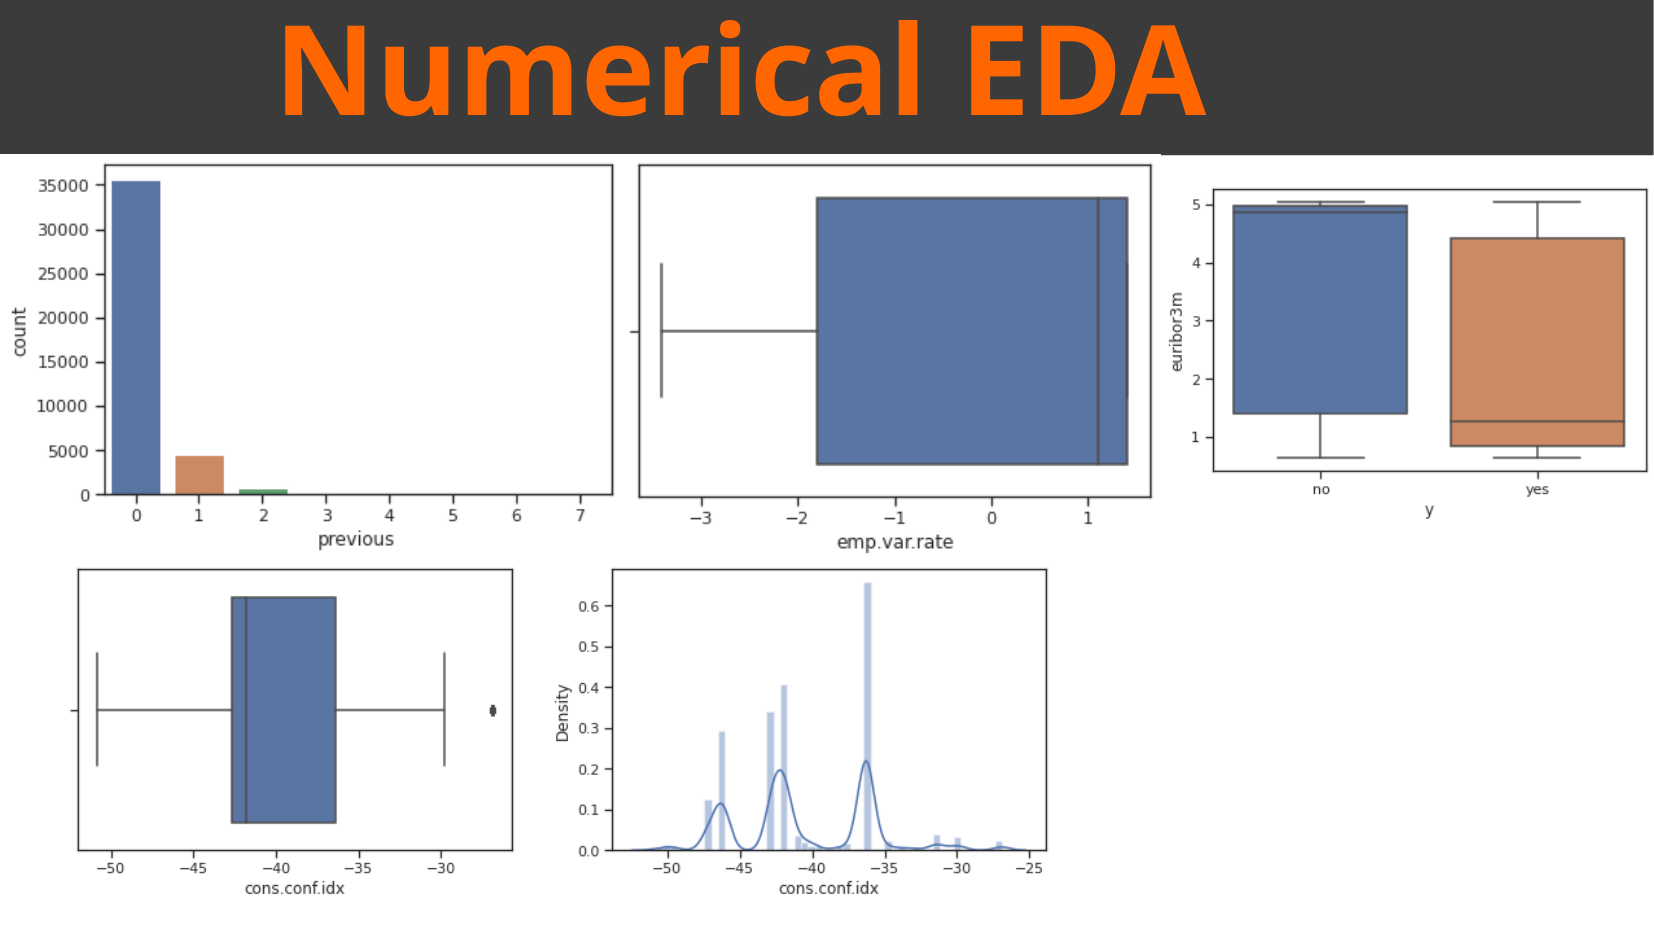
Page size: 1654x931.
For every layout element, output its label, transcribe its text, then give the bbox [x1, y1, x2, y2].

text_box Numerical EDA [0, 0, 1654, 156]
picture [0, 154, 1654, 907]
